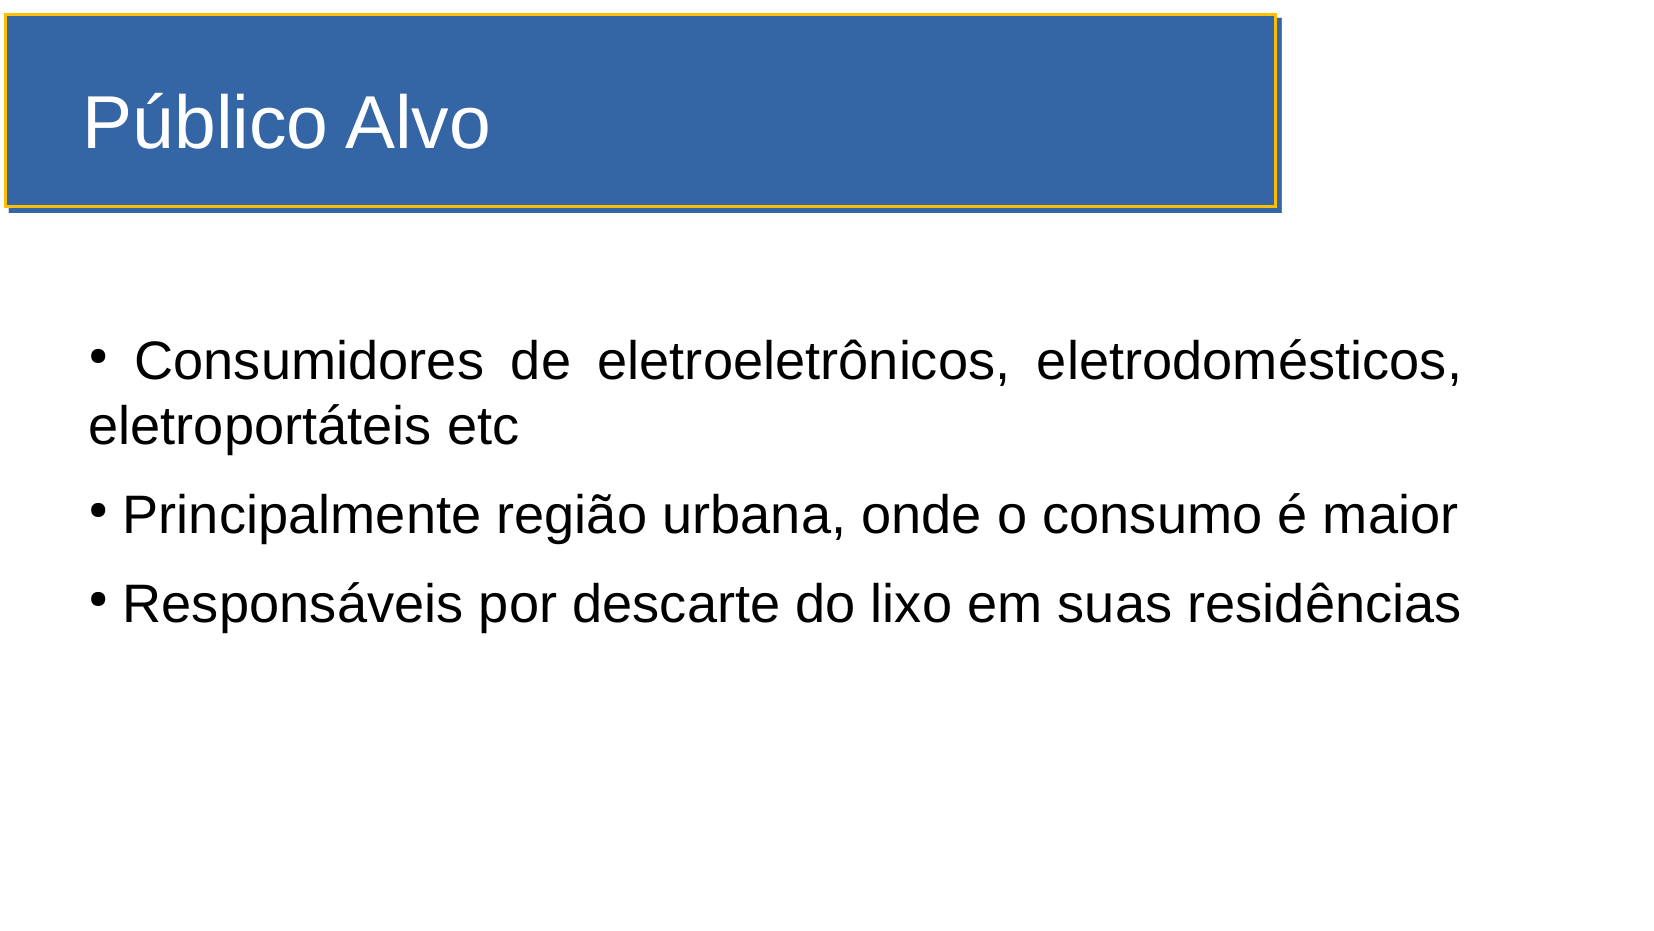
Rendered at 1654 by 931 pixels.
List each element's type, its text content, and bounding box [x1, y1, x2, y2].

list Consumidores de eletroeletrônicos, eletrodomésticos, eletroportáteis etc Principalmente região urbana, onde o consumo é maior Responsáveis por descarte do lixo em suas residências [88, 236, 1565, 916]
title Público Alvo [82, 44, 1235, 192]
